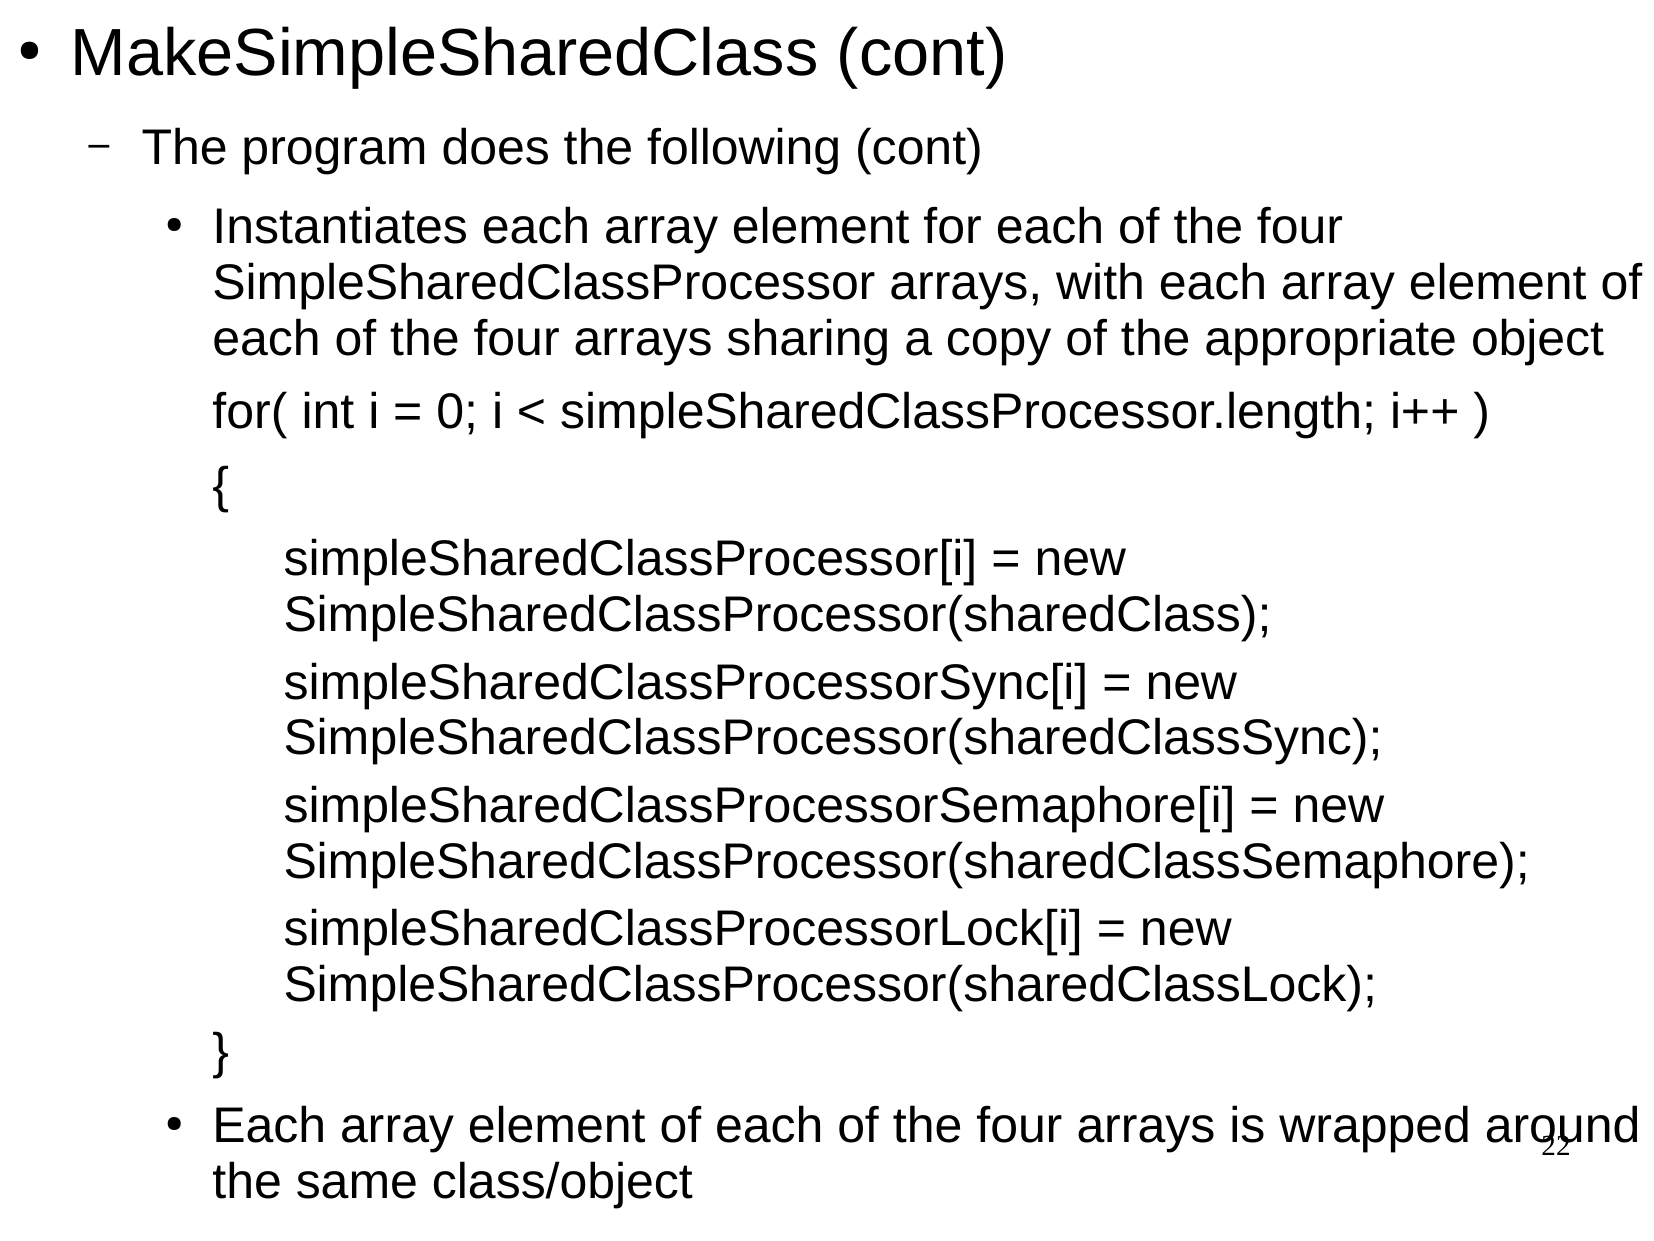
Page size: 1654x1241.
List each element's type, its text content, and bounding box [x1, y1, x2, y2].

list MakeSimpleSharedClass (cont) The program does the following (cont) Instantiates each array element for each of the four SimpleSharedClassProcessor arrays, with each array element of each of the four arrays sharing a copy of the appropriate object for( int i = 0; i < simpleSharedClassProcessor.length; i++ ) { simpleSharedClassProcessor[i] = new SimpleSharedClassProcessor(sharedClass); simpleSharedClassProcessorSync[i] = new SimpleSharedClassProcessor(sharedClassSync); simpleSharedClassProcessorSemaphore[i] = new SimpleSharedClassProcessor(sharedClassSemaphore); simpleSharedClassProcessorLock[i] = new SimpleSharedClassProcessor(sharedClassLock); } Each array element of each of the four arrays is wrapped around the same class/object [0, 15, 1654, 1239]
